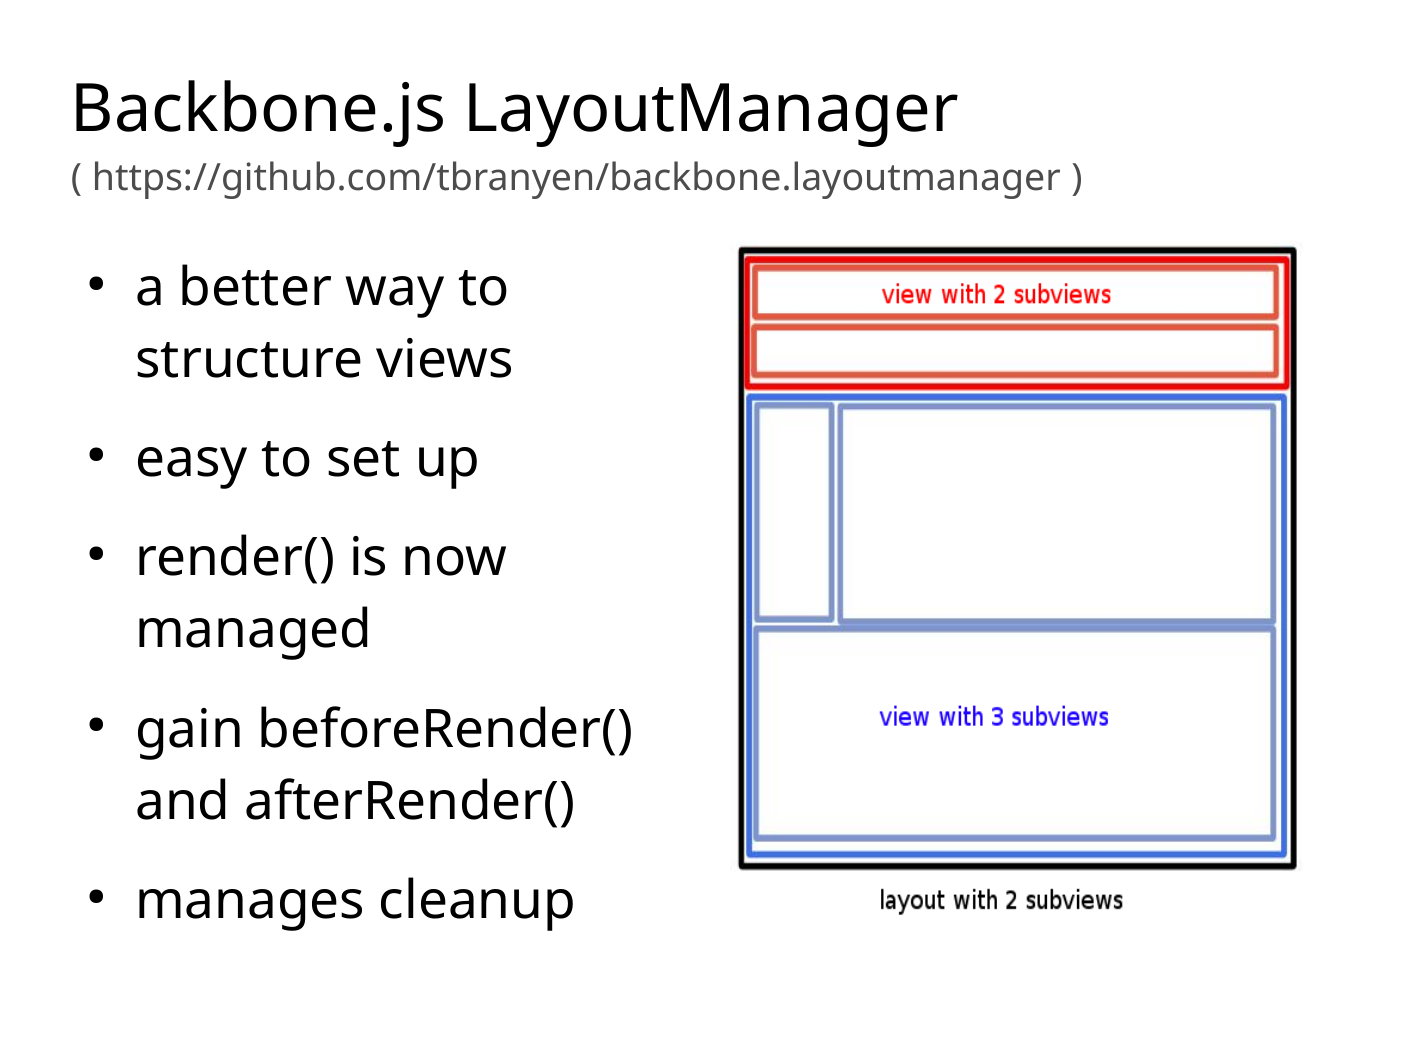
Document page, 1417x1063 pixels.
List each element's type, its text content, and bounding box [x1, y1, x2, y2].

title Backbone.js LayoutManager ( https://github.com/tbranyen/backbone.layoutmanager ) [70, 42, 1346, 220]
list a better way to structure views easy to set up render() is now managed gain beforeRender() and afterRender() manages cleanup [70, 248, 721, 941]
picture [720, 219, 1317, 935]
